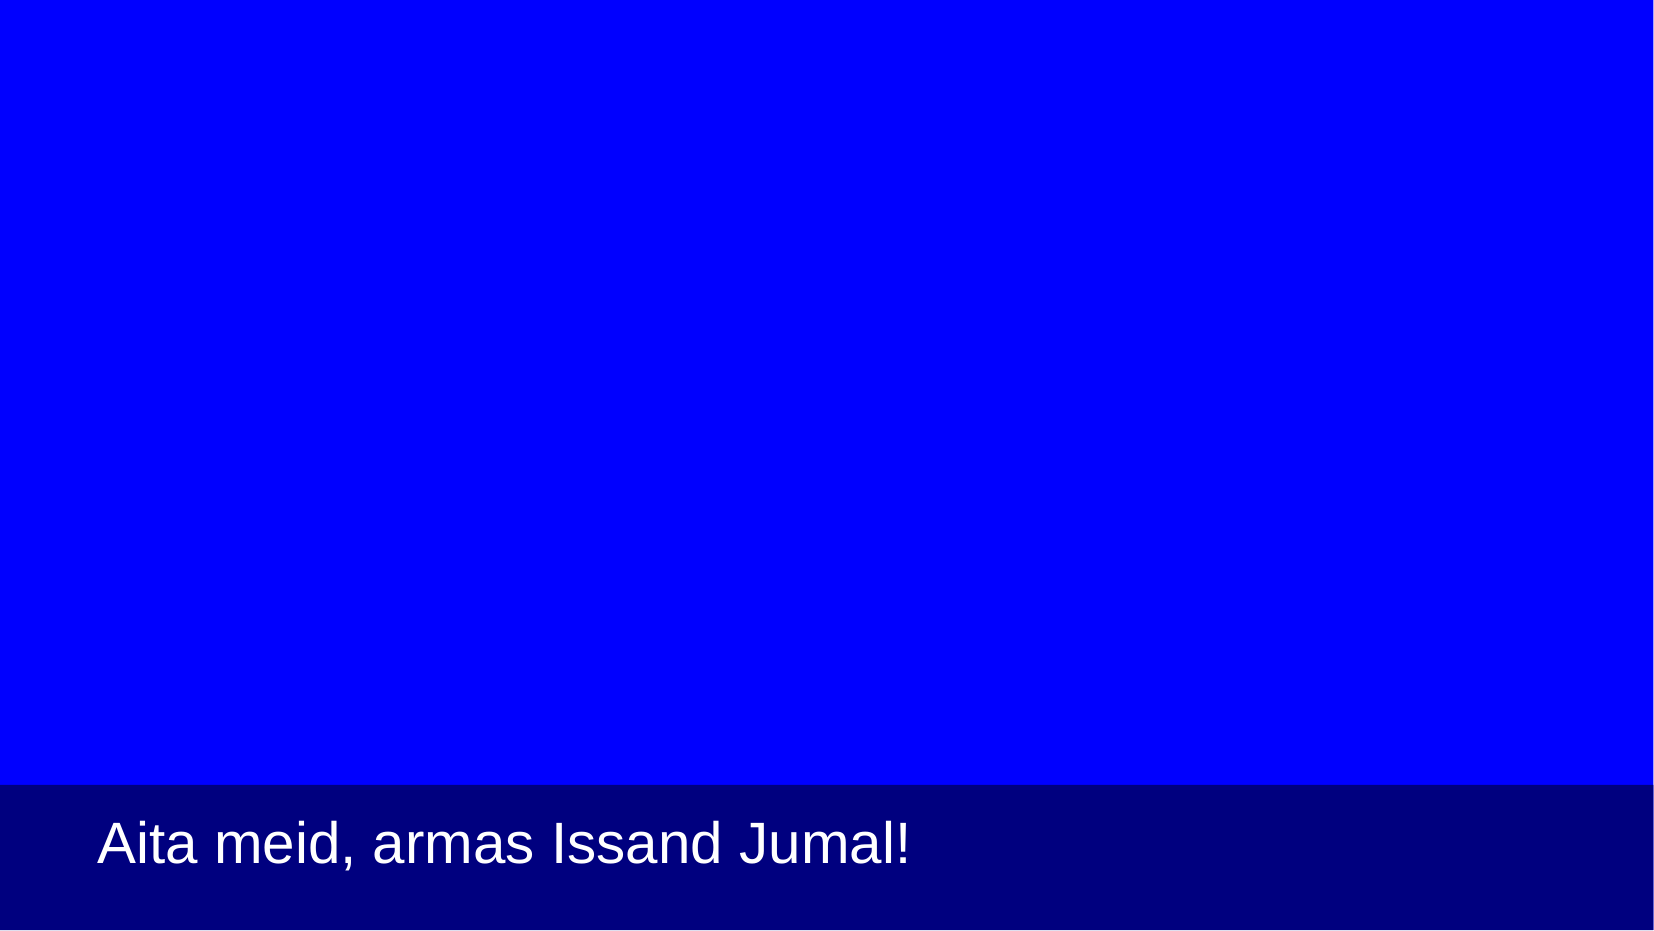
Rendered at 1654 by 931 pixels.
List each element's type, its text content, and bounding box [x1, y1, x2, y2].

text_box [0, 784, 1654, 931]
text_box Aita meid, armas Issand Jumal! [82, 608, 1571, 884]
